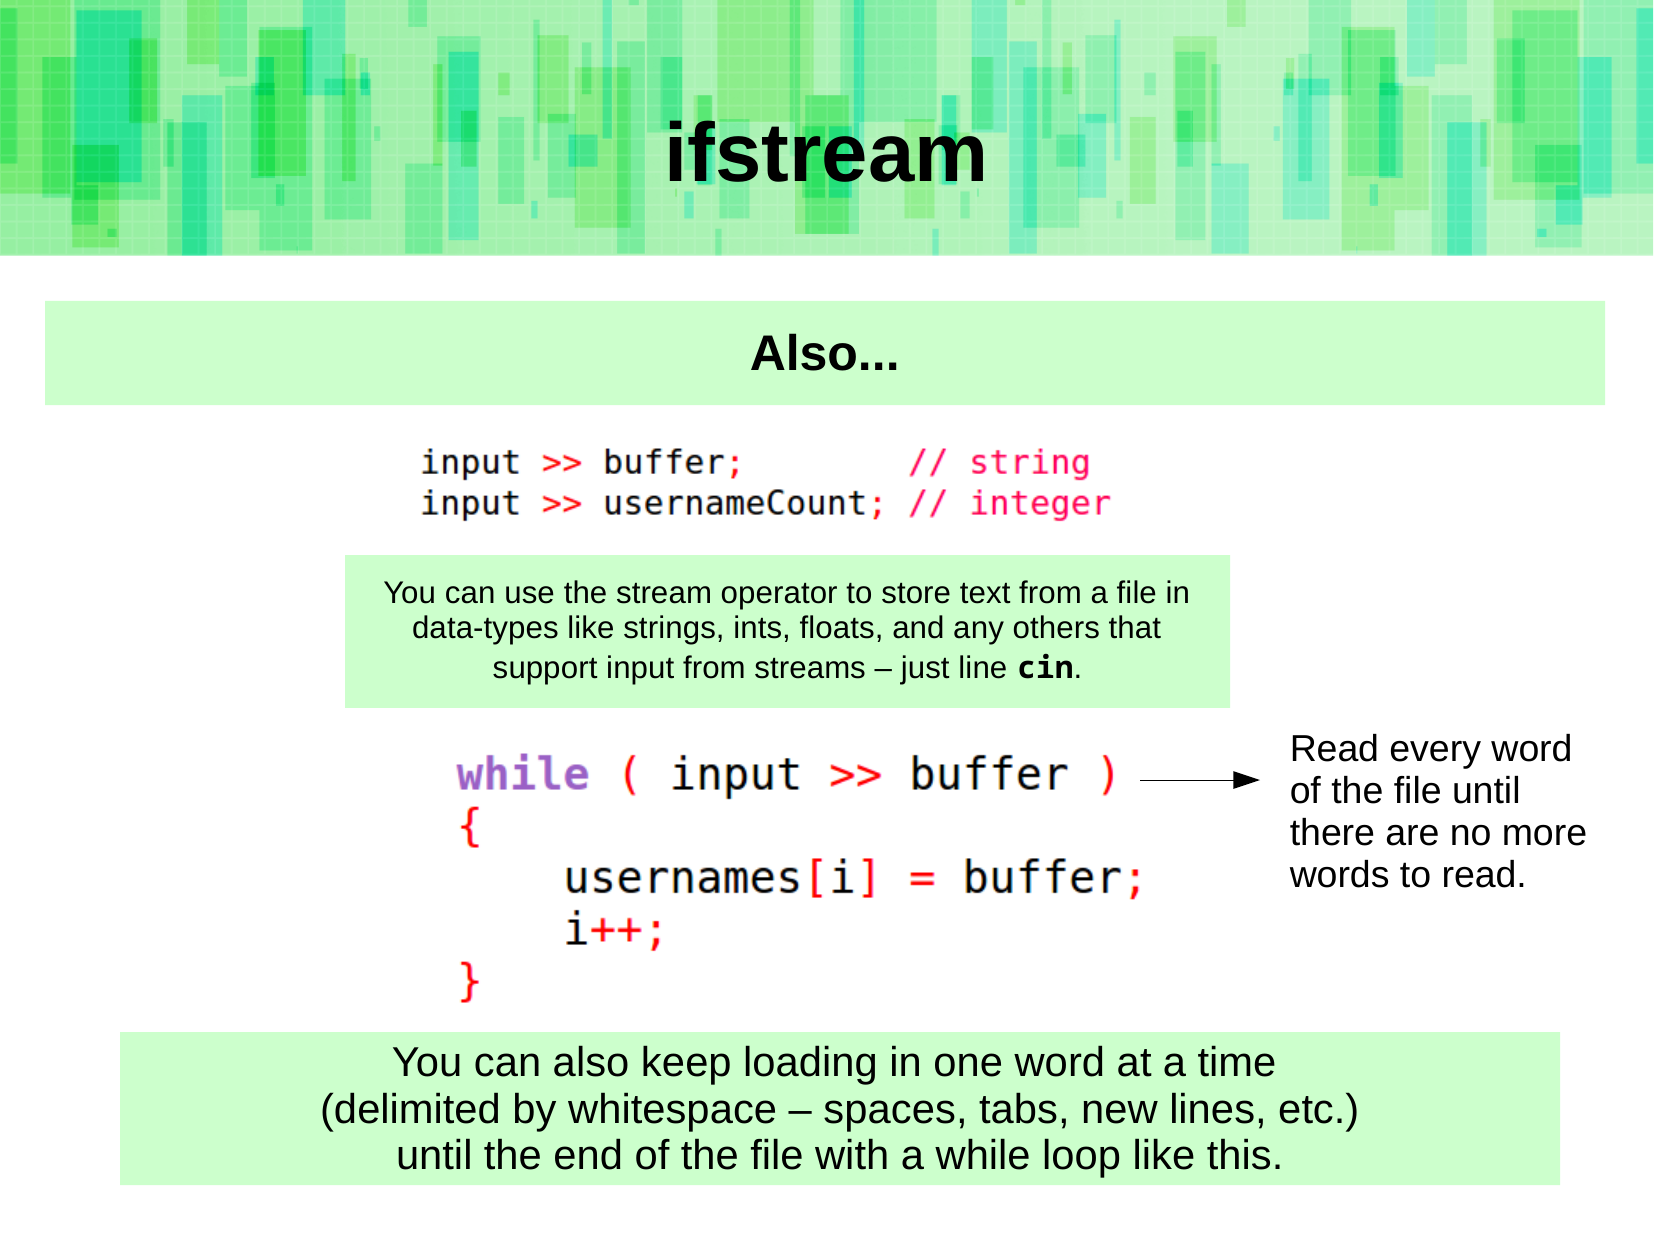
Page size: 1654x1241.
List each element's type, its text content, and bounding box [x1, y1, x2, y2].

text_box Read every word of the file until there are no more words to read. [1275, 720, 1621, 903]
text_box Also... [45, 300, 1606, 406]
picture [0, 0, 1654, 1241]
text_box You can use the stream operator to store text from a file in data-types like strings, ints, floats, and any others that support input from streams – just line cin. [345, 555, 1231, 708]
title ifstream [82, 49, 1571, 257]
text_box You can also keep loading in one word at a time (delimited by whitespace – spaces, tabs, new lines, etc.) until the end of the file with a while loop like this. [120, 1032, 1561, 1186]
